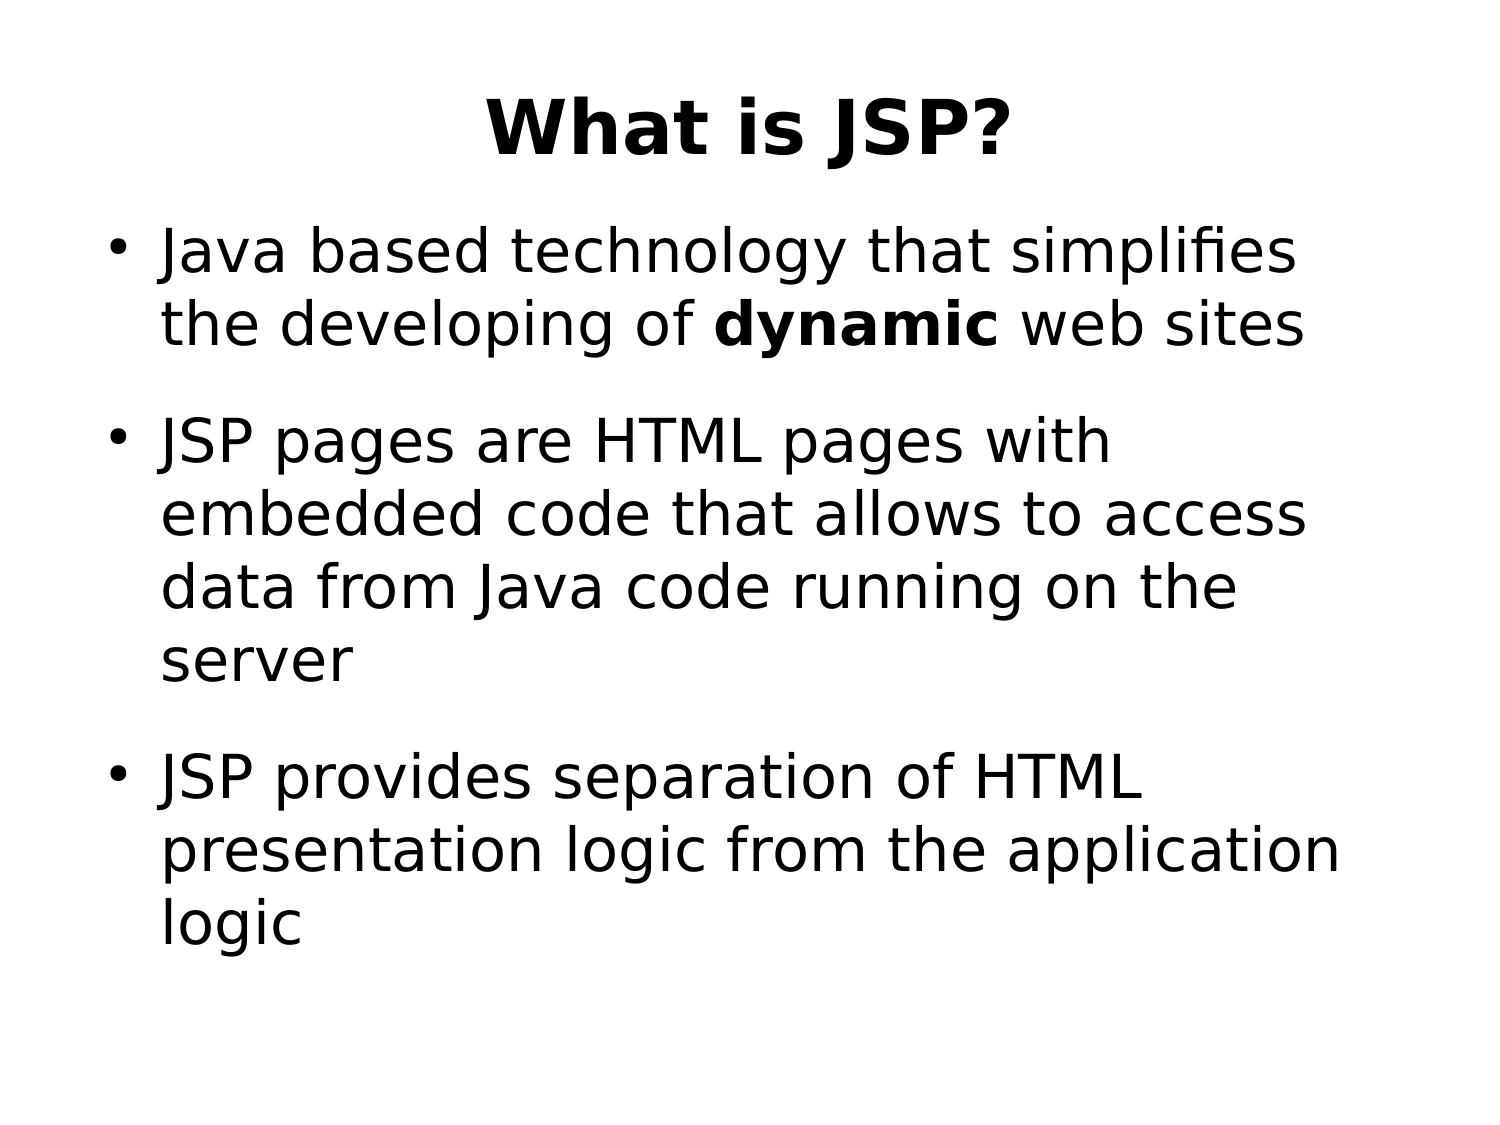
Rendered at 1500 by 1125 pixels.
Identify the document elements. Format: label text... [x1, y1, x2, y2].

title What is JSP? [75, 44, 1425, 177]
list Java based technology that simplifies the developing of dynamic web sites JSP pages are HTML pages with embedded code that allows to access data from Java code running on the server JSP provides separation of HTML presentation logic from the application logic [75, 204, 1395, 1075]
